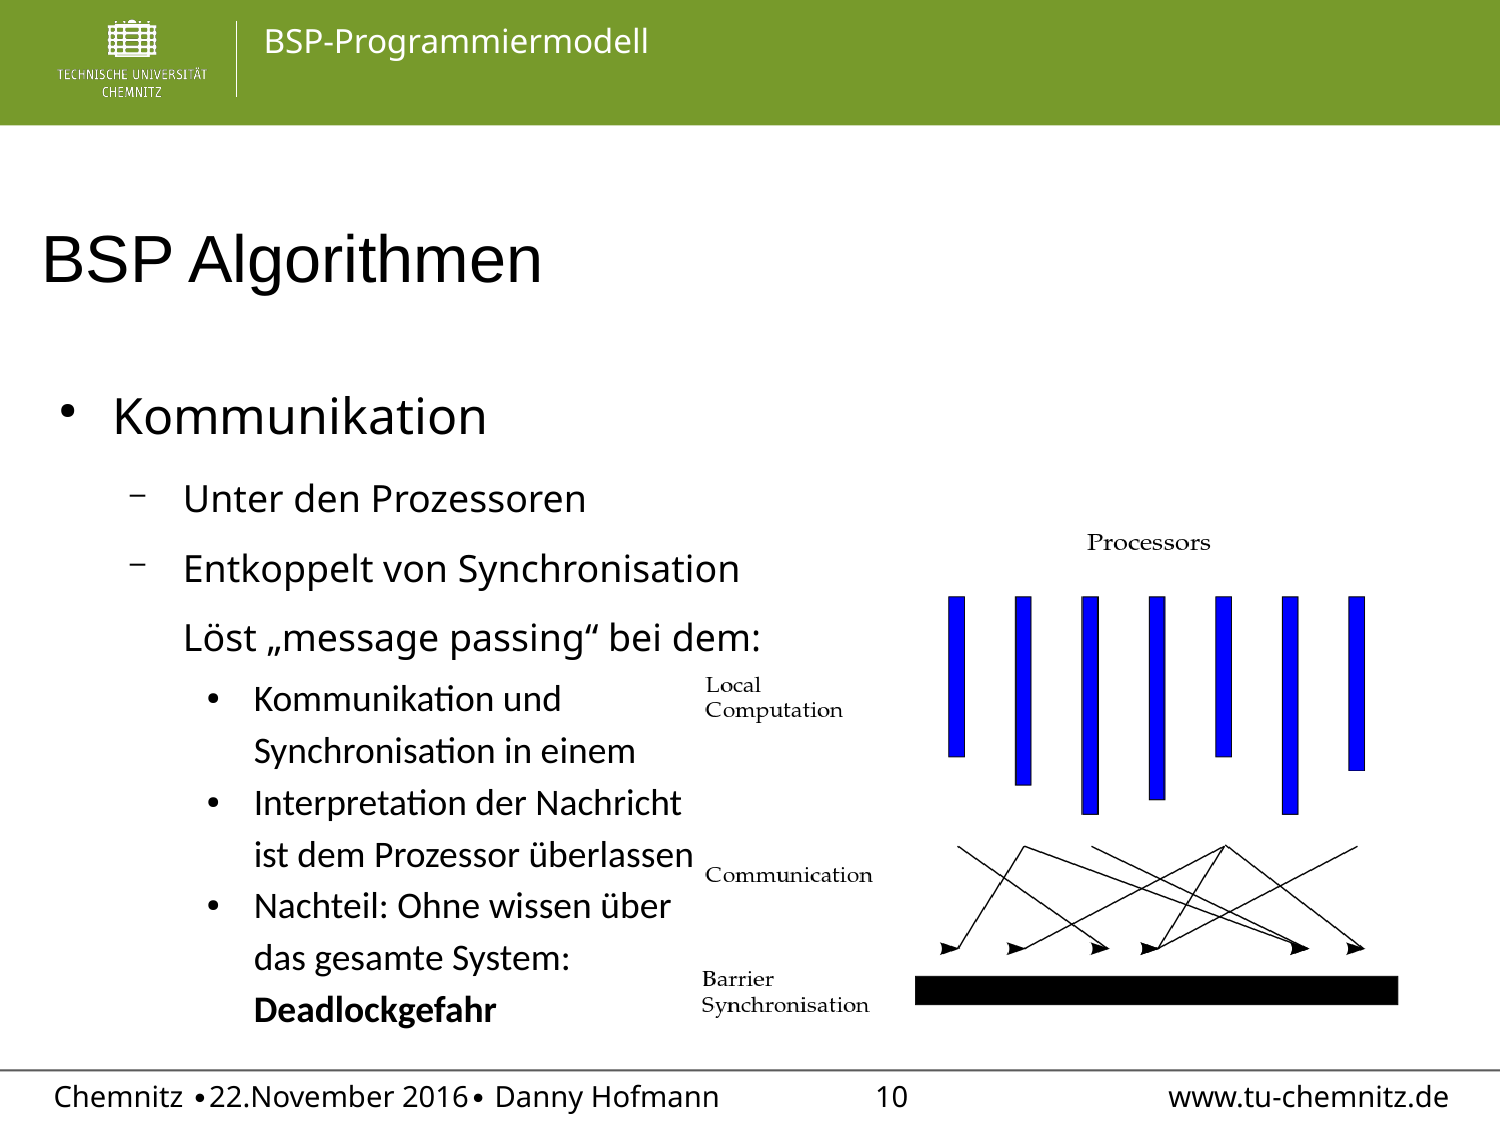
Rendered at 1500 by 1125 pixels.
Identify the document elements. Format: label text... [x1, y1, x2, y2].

picture [25, 0, 239, 130]
list Kommunikation Unter den Prozessoren Entkoppelt von Synchronisation Löst „message passing“ bei dem: Kommunikation und Synchronisation in einem Interpretation der Nachricht ist dem Prozessor überlassen Nachteil: Ohne wissen über das gesamte System: Deadlockgefahr [41, 385, 1459, 1004]
picture [649, 472, 1500, 1071]
title BSP Algorithmen [41, 162, 1459, 362]
